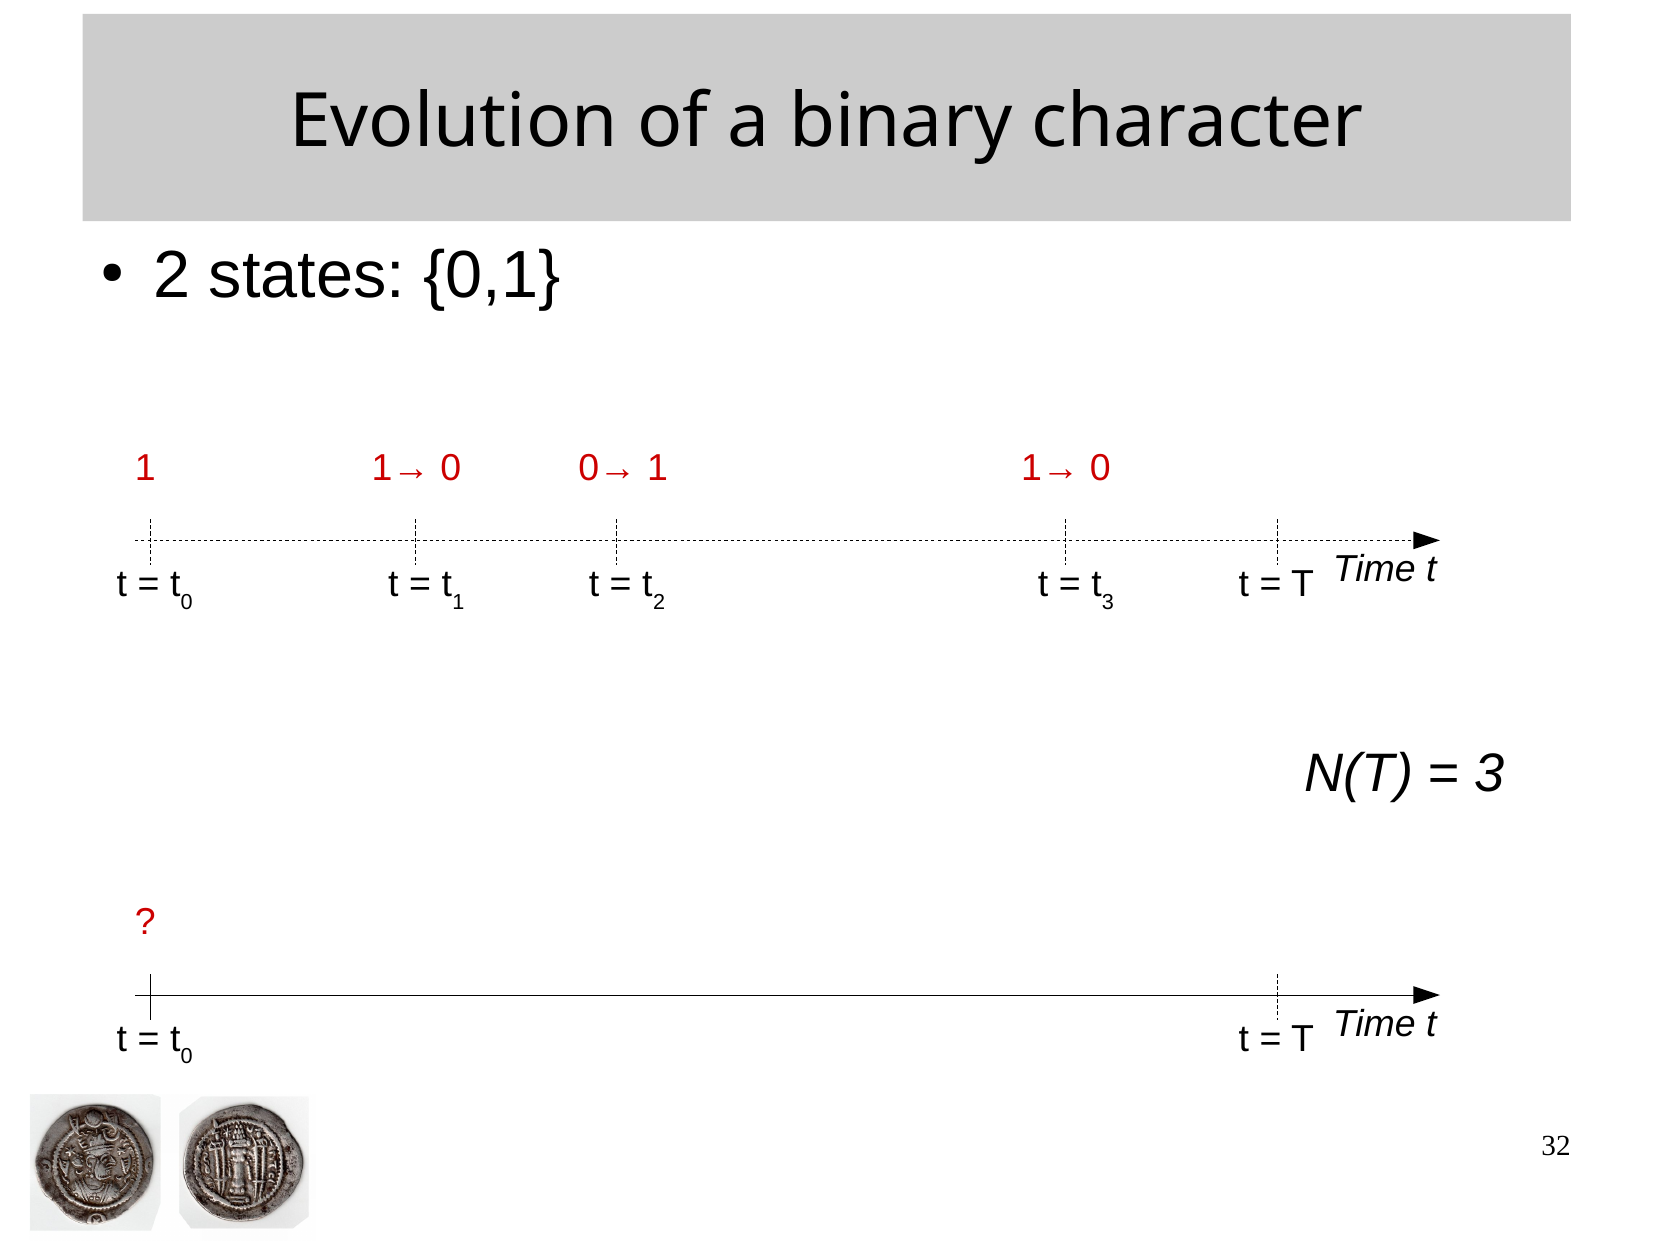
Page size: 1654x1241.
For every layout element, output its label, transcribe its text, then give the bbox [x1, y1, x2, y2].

text_box N(T) = 3 [1290, 735, 1576, 824]
text_box 1 [120, 438, 196, 496]
text_box t = T [1223, 555, 1333, 613]
text_box 1→ 0 [356, 438, 477, 496]
text_box Time t [1318, 995, 1514, 1052]
text_box t = t3 [1023, 555, 1132, 622]
text_box t = t2 [574, 555, 683, 622]
text_box t = t0 [101, 1010, 211, 1076]
text_box t = t1 [373, 555, 482, 622]
list 2 states: {0,1} [82, 237, 1571, 421]
text_box 0→ 1 [563, 438, 684, 496]
title Evolution of a binary character [82, 13, 1571, 222]
text_box t = T [1223, 1010, 1333, 1067]
text_box 1→ 0 [1006, 438, 1127, 496]
picture [29, 1094, 316, 1241]
text_box t = t0 [101, 555, 211, 622]
text_box Time t [1318, 540, 1514, 598]
text_box ? [120, 893, 196, 951]
